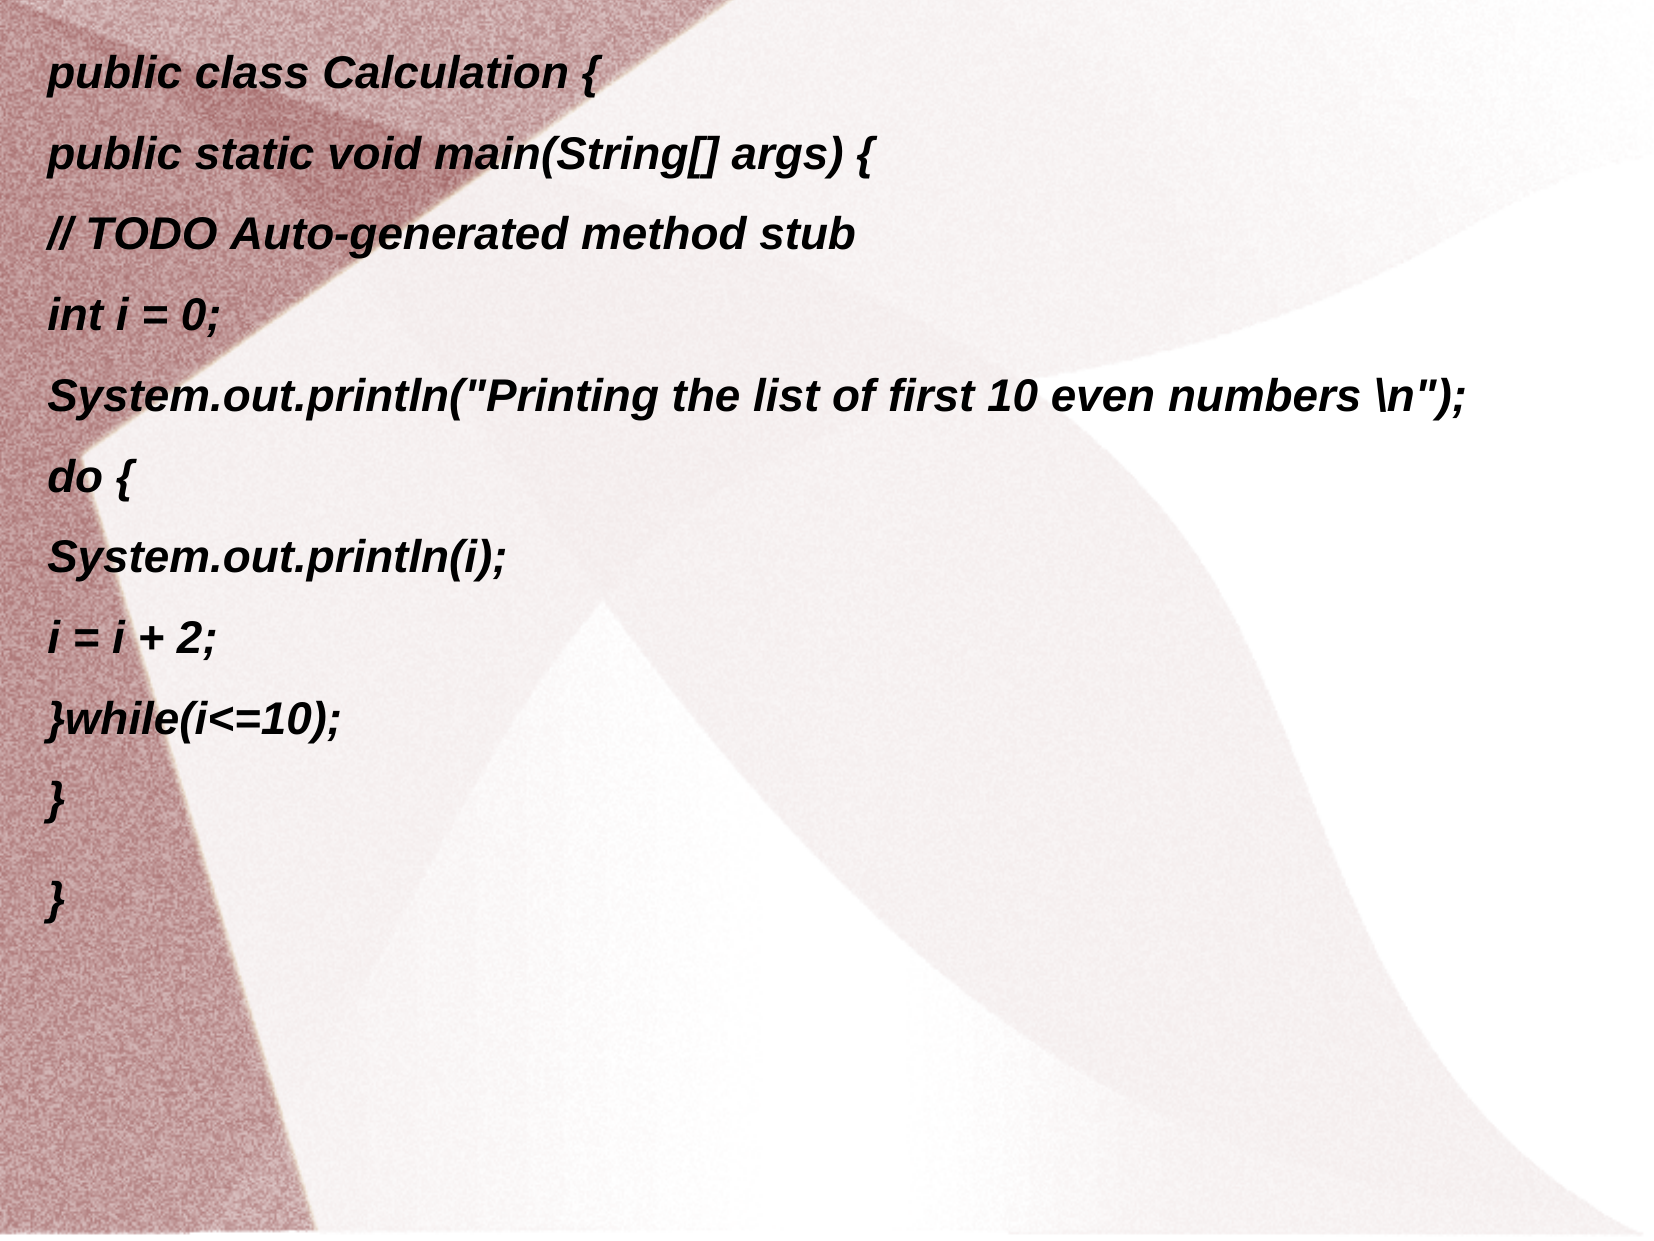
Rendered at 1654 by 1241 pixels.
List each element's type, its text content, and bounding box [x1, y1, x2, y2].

picture [0, 0, 1654, 1241]
list public class Calculation { public static void main(String[] args) { // TODO Auto-generated method stub int i = 0; System.out.println("Printing the list of first 10 even numbers \n"); do { System.out.println(i); i = i + 2; }while(i<=10); } } [47, 47, 1601, 1205]
